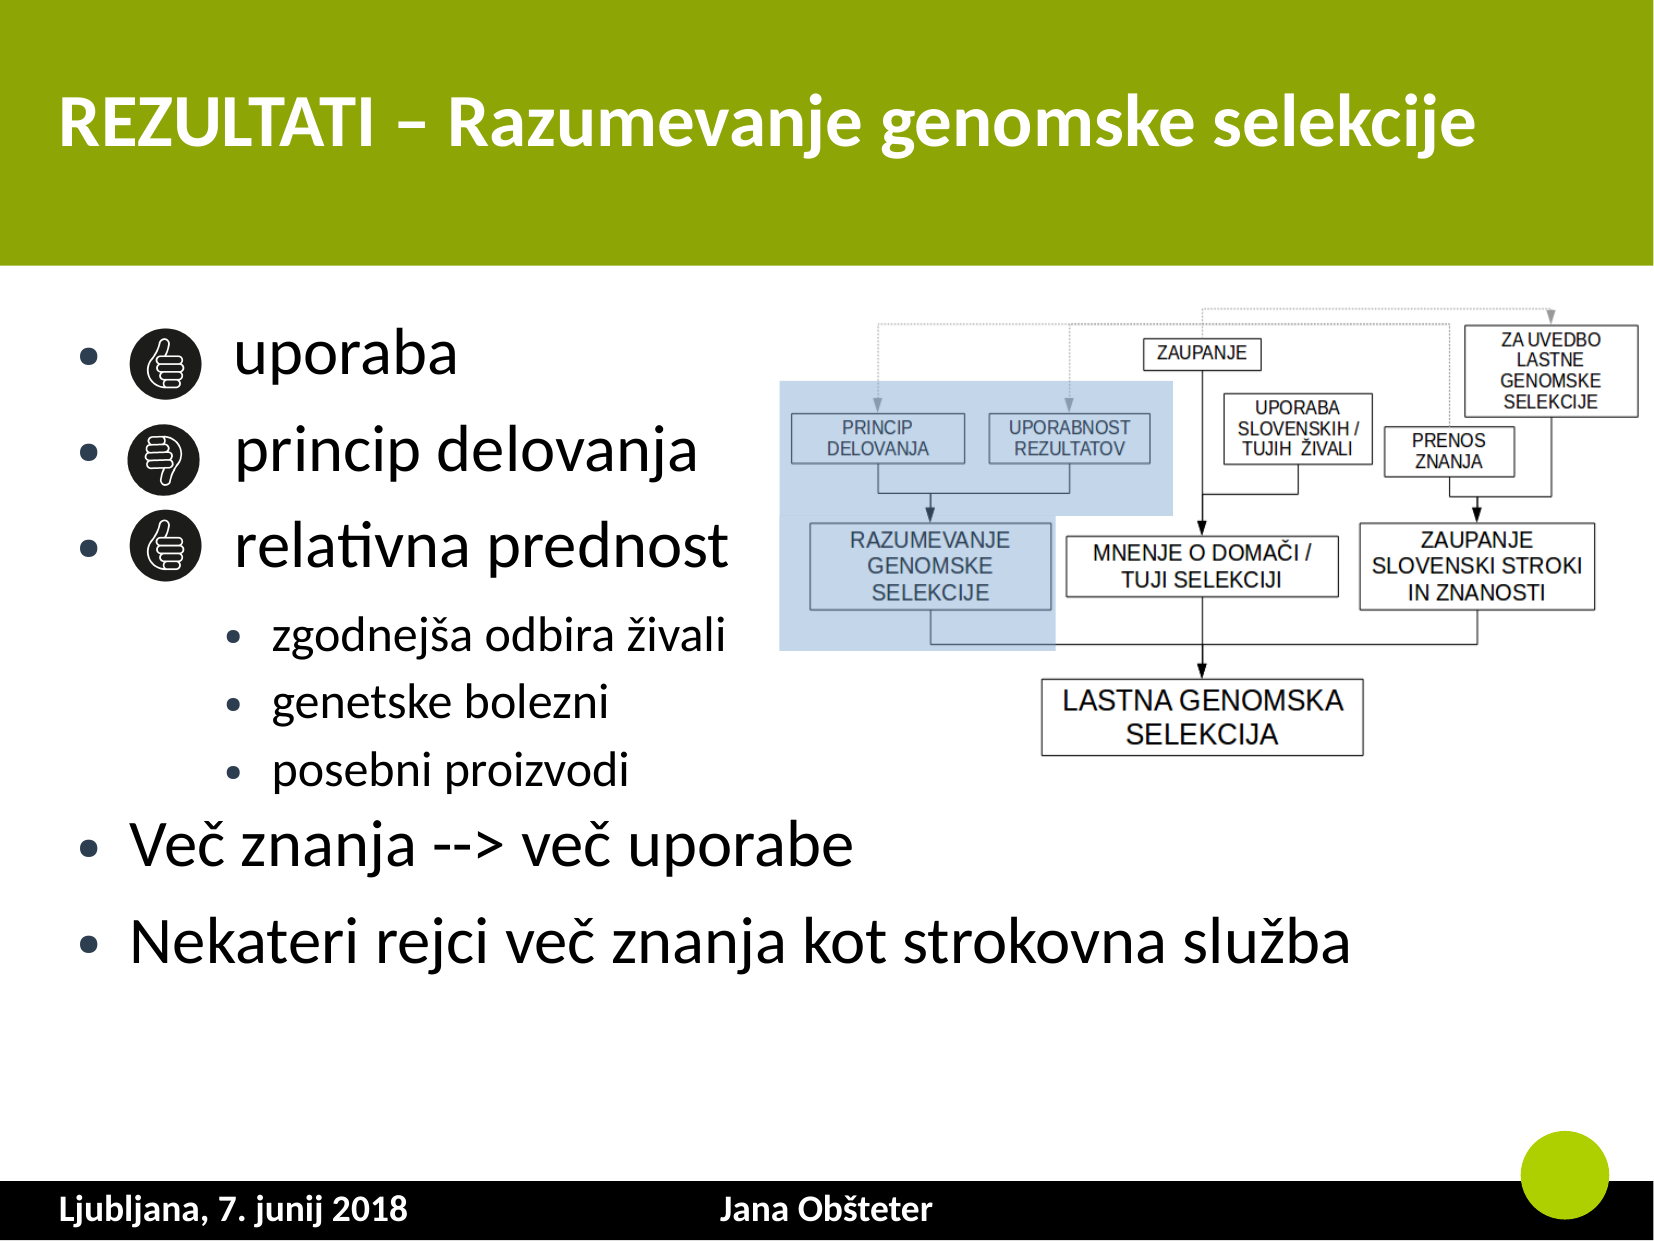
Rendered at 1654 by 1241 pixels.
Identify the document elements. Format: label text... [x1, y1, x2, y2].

list uporaba princip delovanja relativna prednost zgodnejša odbira živali genetske bolezni posebni proizvodi Več znanja --> več uporabe Nekateri rejci več znanja kot strokovna služba [59, 324, 1595, 1152]
title REZULTATI – Razumevanje genomske selekcije [59, 49, 1595, 207]
picture [104, 307, 223, 603]
picture [779, 295, 1642, 768]
